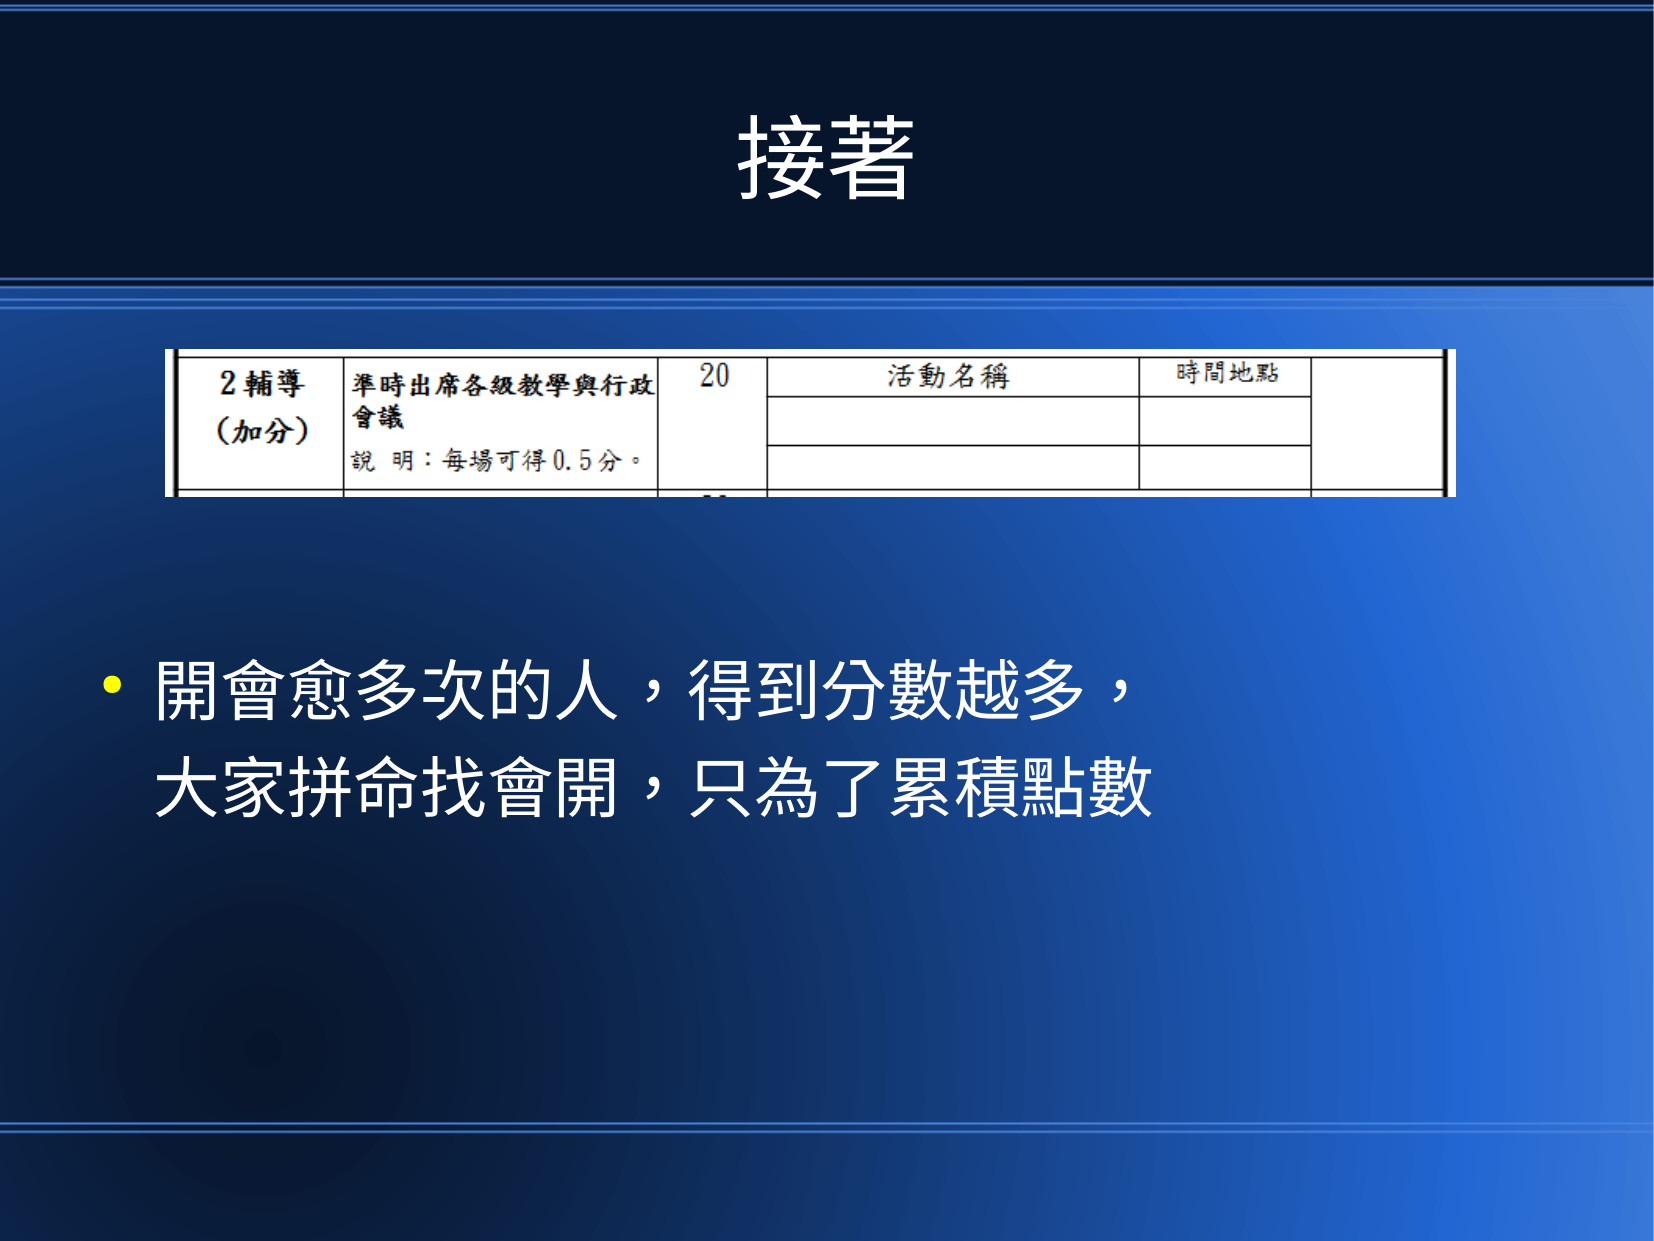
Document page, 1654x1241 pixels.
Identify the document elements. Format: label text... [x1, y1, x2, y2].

title 接著 [82, 49, 1571, 257]
list 開會愈多次的人，得到分數越多， 大家拼命找會開，只為了累積點數 [82, 637, 1571, 1075]
picture [0, 0, 1654, 1241]
